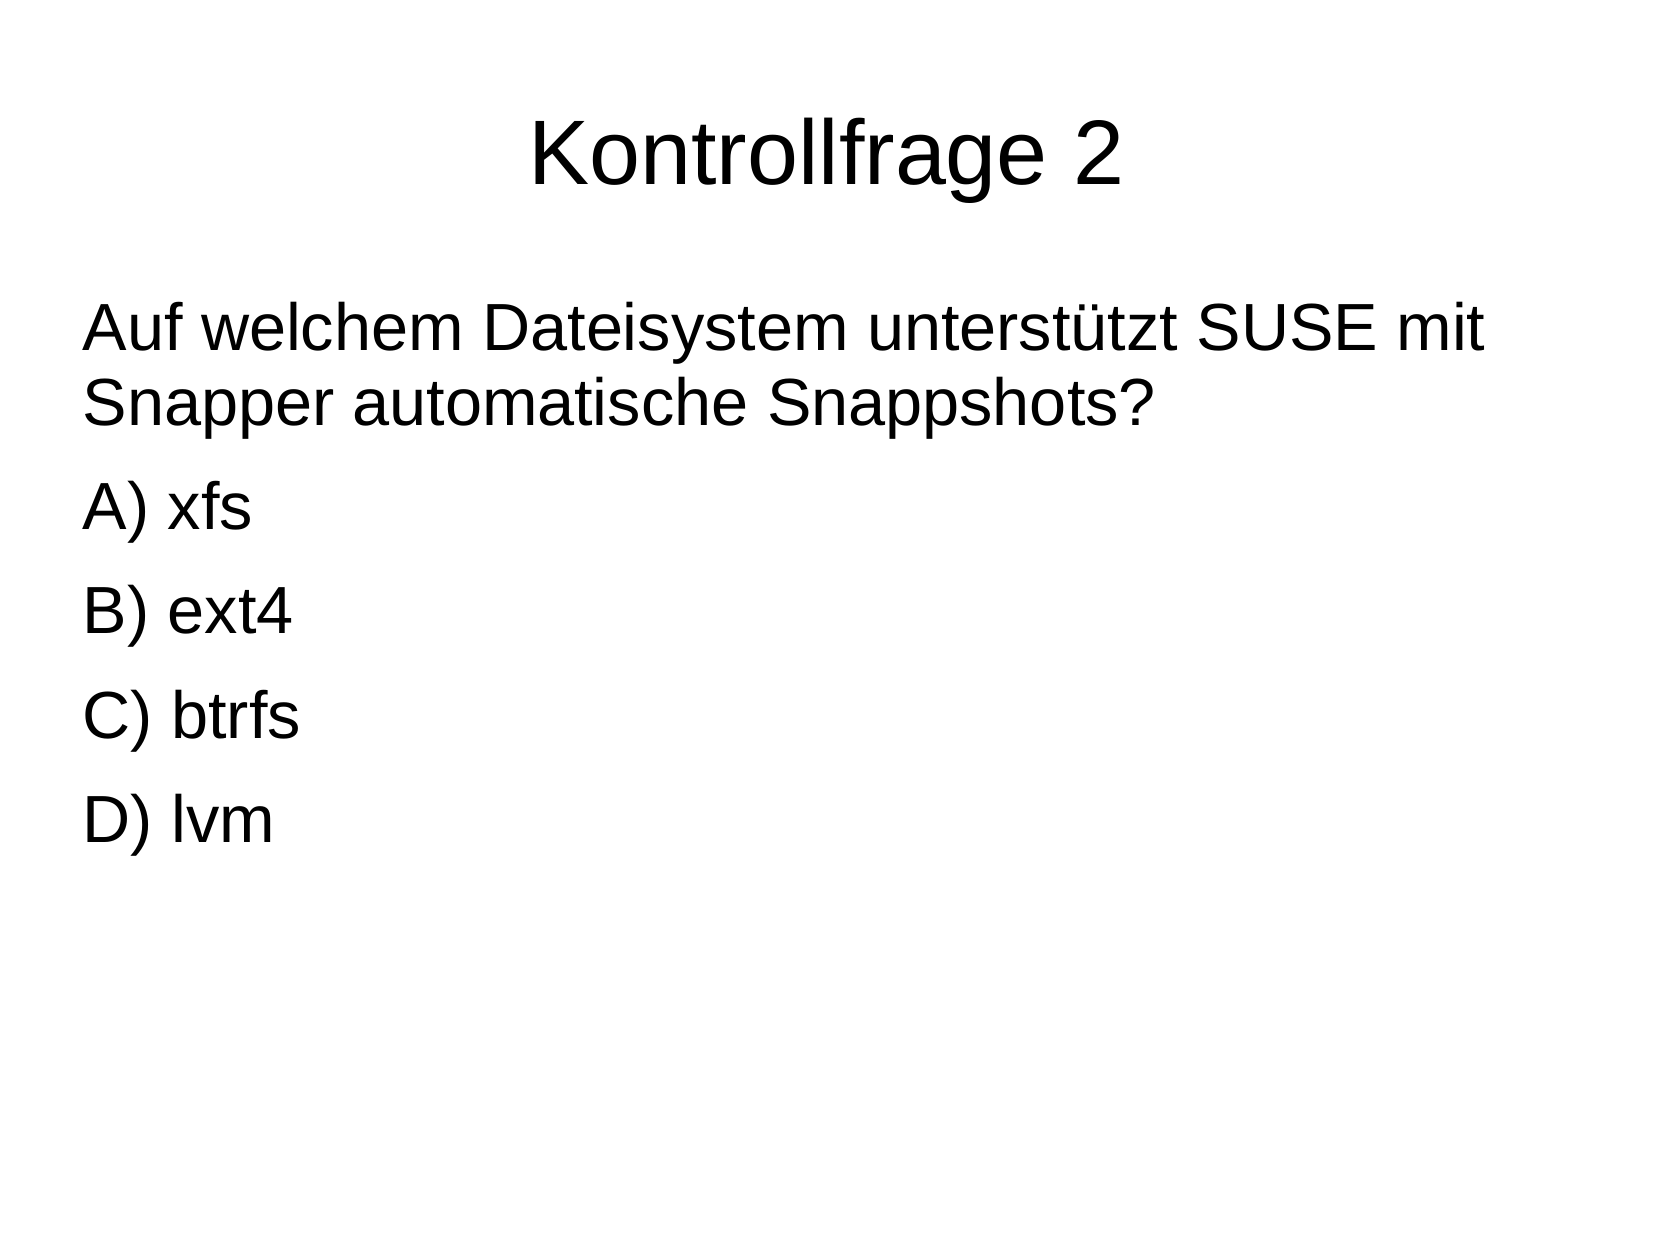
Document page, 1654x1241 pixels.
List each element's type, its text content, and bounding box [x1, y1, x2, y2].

list Auf welchem Dateisystem unterstützt SUSE mit Snapper automatische Snappshots? A) xfs B) ext4 C) btrfs D) lvm [82, 290, 1571, 1010]
title Kontrollfrage 2 [82, 101, 1571, 205]
text_box [30, 375, 886, 446]
